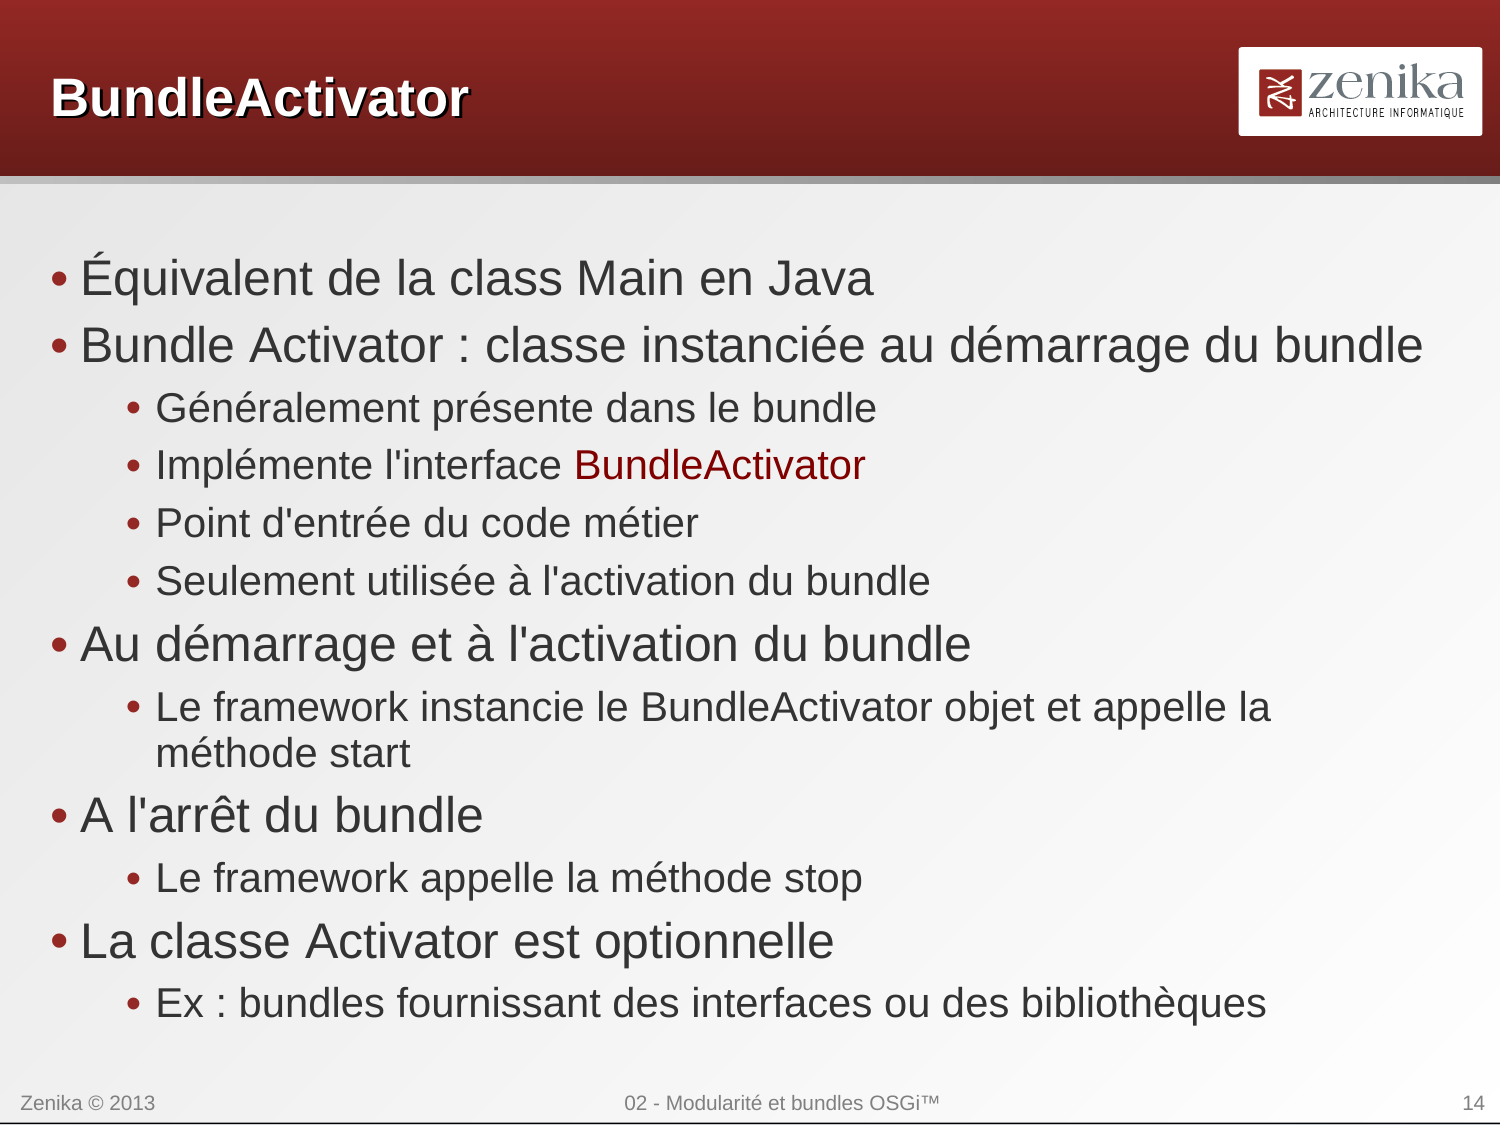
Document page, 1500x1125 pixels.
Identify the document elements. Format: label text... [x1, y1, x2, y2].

list Équivalent de la class Main en Java Bundle Activator : classe instanciée au démarrage du bundle Généralement présente dans le bundle Implémente l'interface BundleActivator Point d'entrée du code métier Seulement utilisée à l'activation du bundle Au démarrage et à l'activation du bundle Le framework instancie le BundleActivator objet et appelle la méthode start A l'arrêt du bundle Le framework appelle la méthode stop La classe Activator est optionnelle Ex : bundles fournissant des interfaces ou des bibliothèques [50, 249, 1435, 1064]
title BundleActivator [50, 15, 1206, 180]
picture [1257, 58, 1464, 125]
